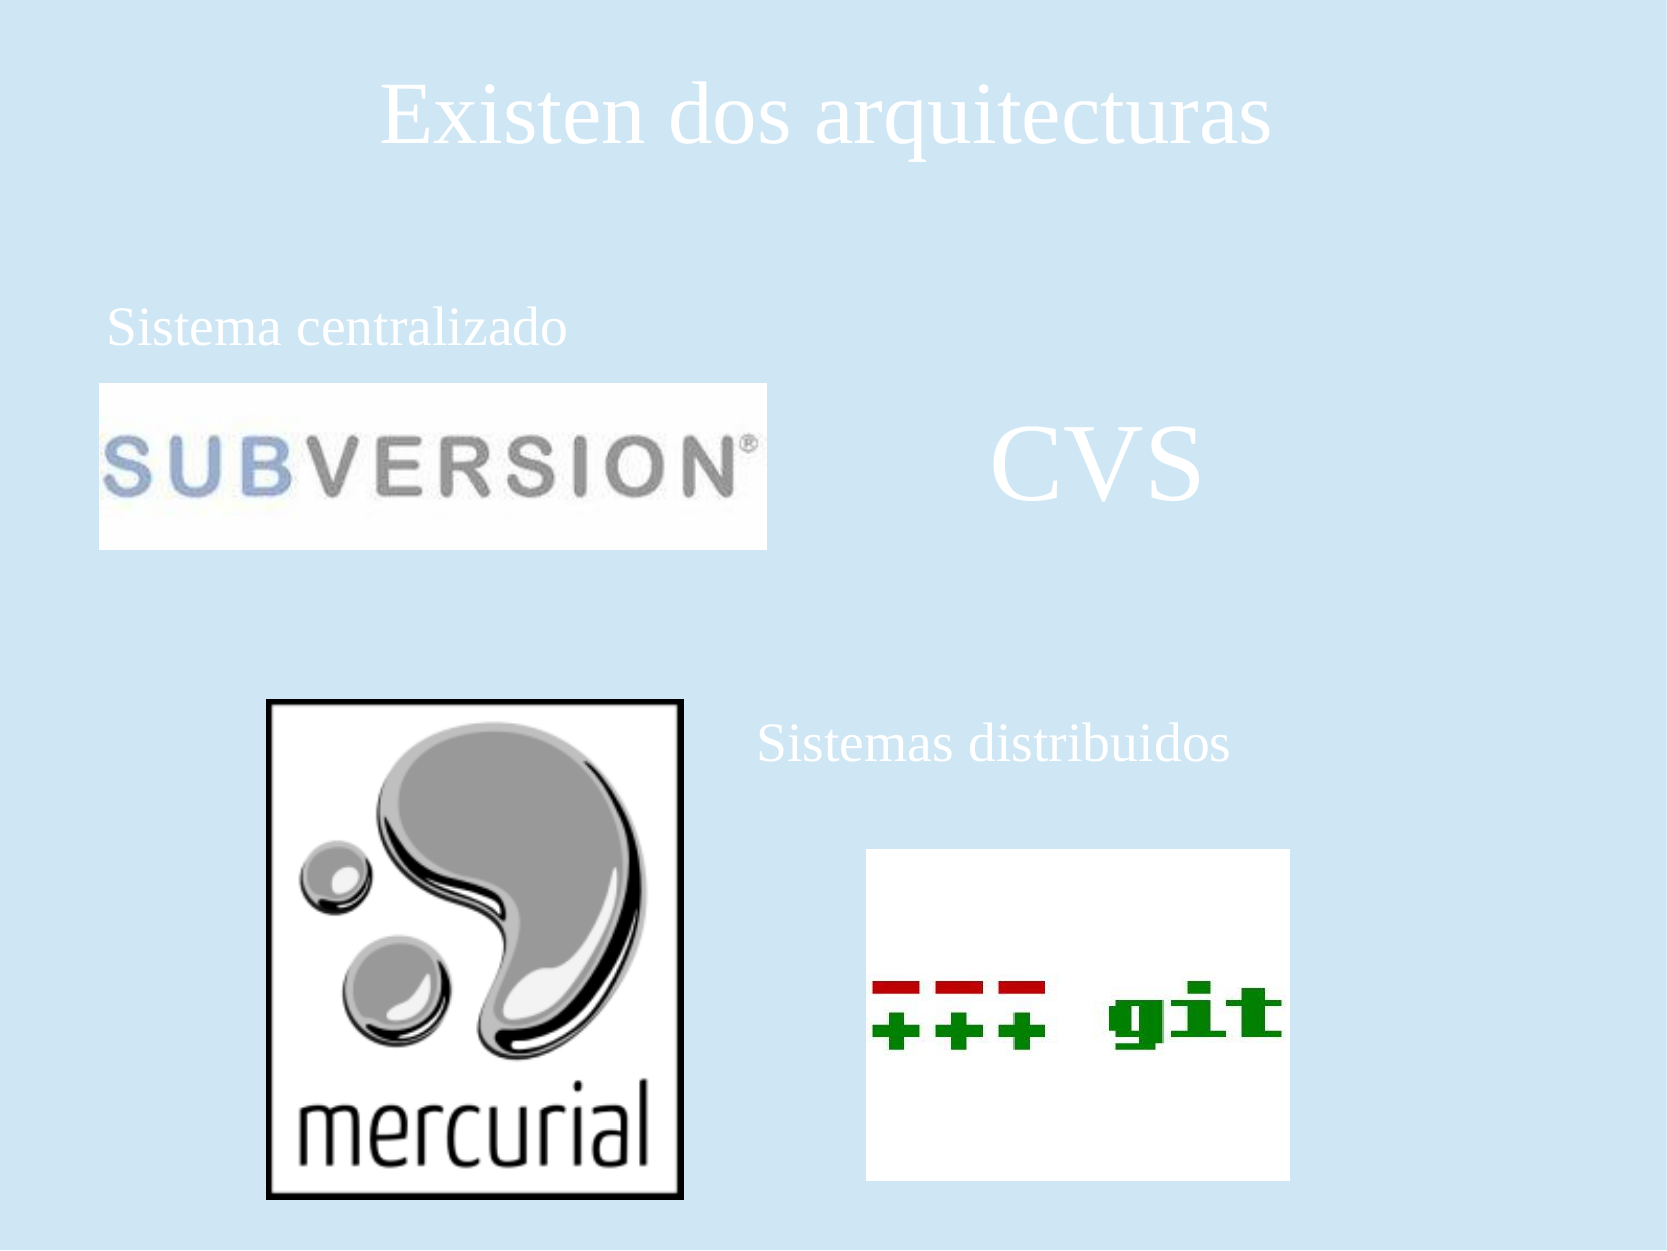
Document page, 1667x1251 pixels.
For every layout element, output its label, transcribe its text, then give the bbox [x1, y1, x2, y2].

text_box Sistema centralizado [99, 283, 605, 375]
picture [866, 849, 1290, 1181]
text_box CVS [983, 383, 1275, 555]
title Existen dos arquitecturas [49, 48, 1606, 202]
picture [99, 383, 767, 550]
picture [266, 699, 684, 1200]
text_box Sistemas distribuidos [750, 699, 1288, 824]
